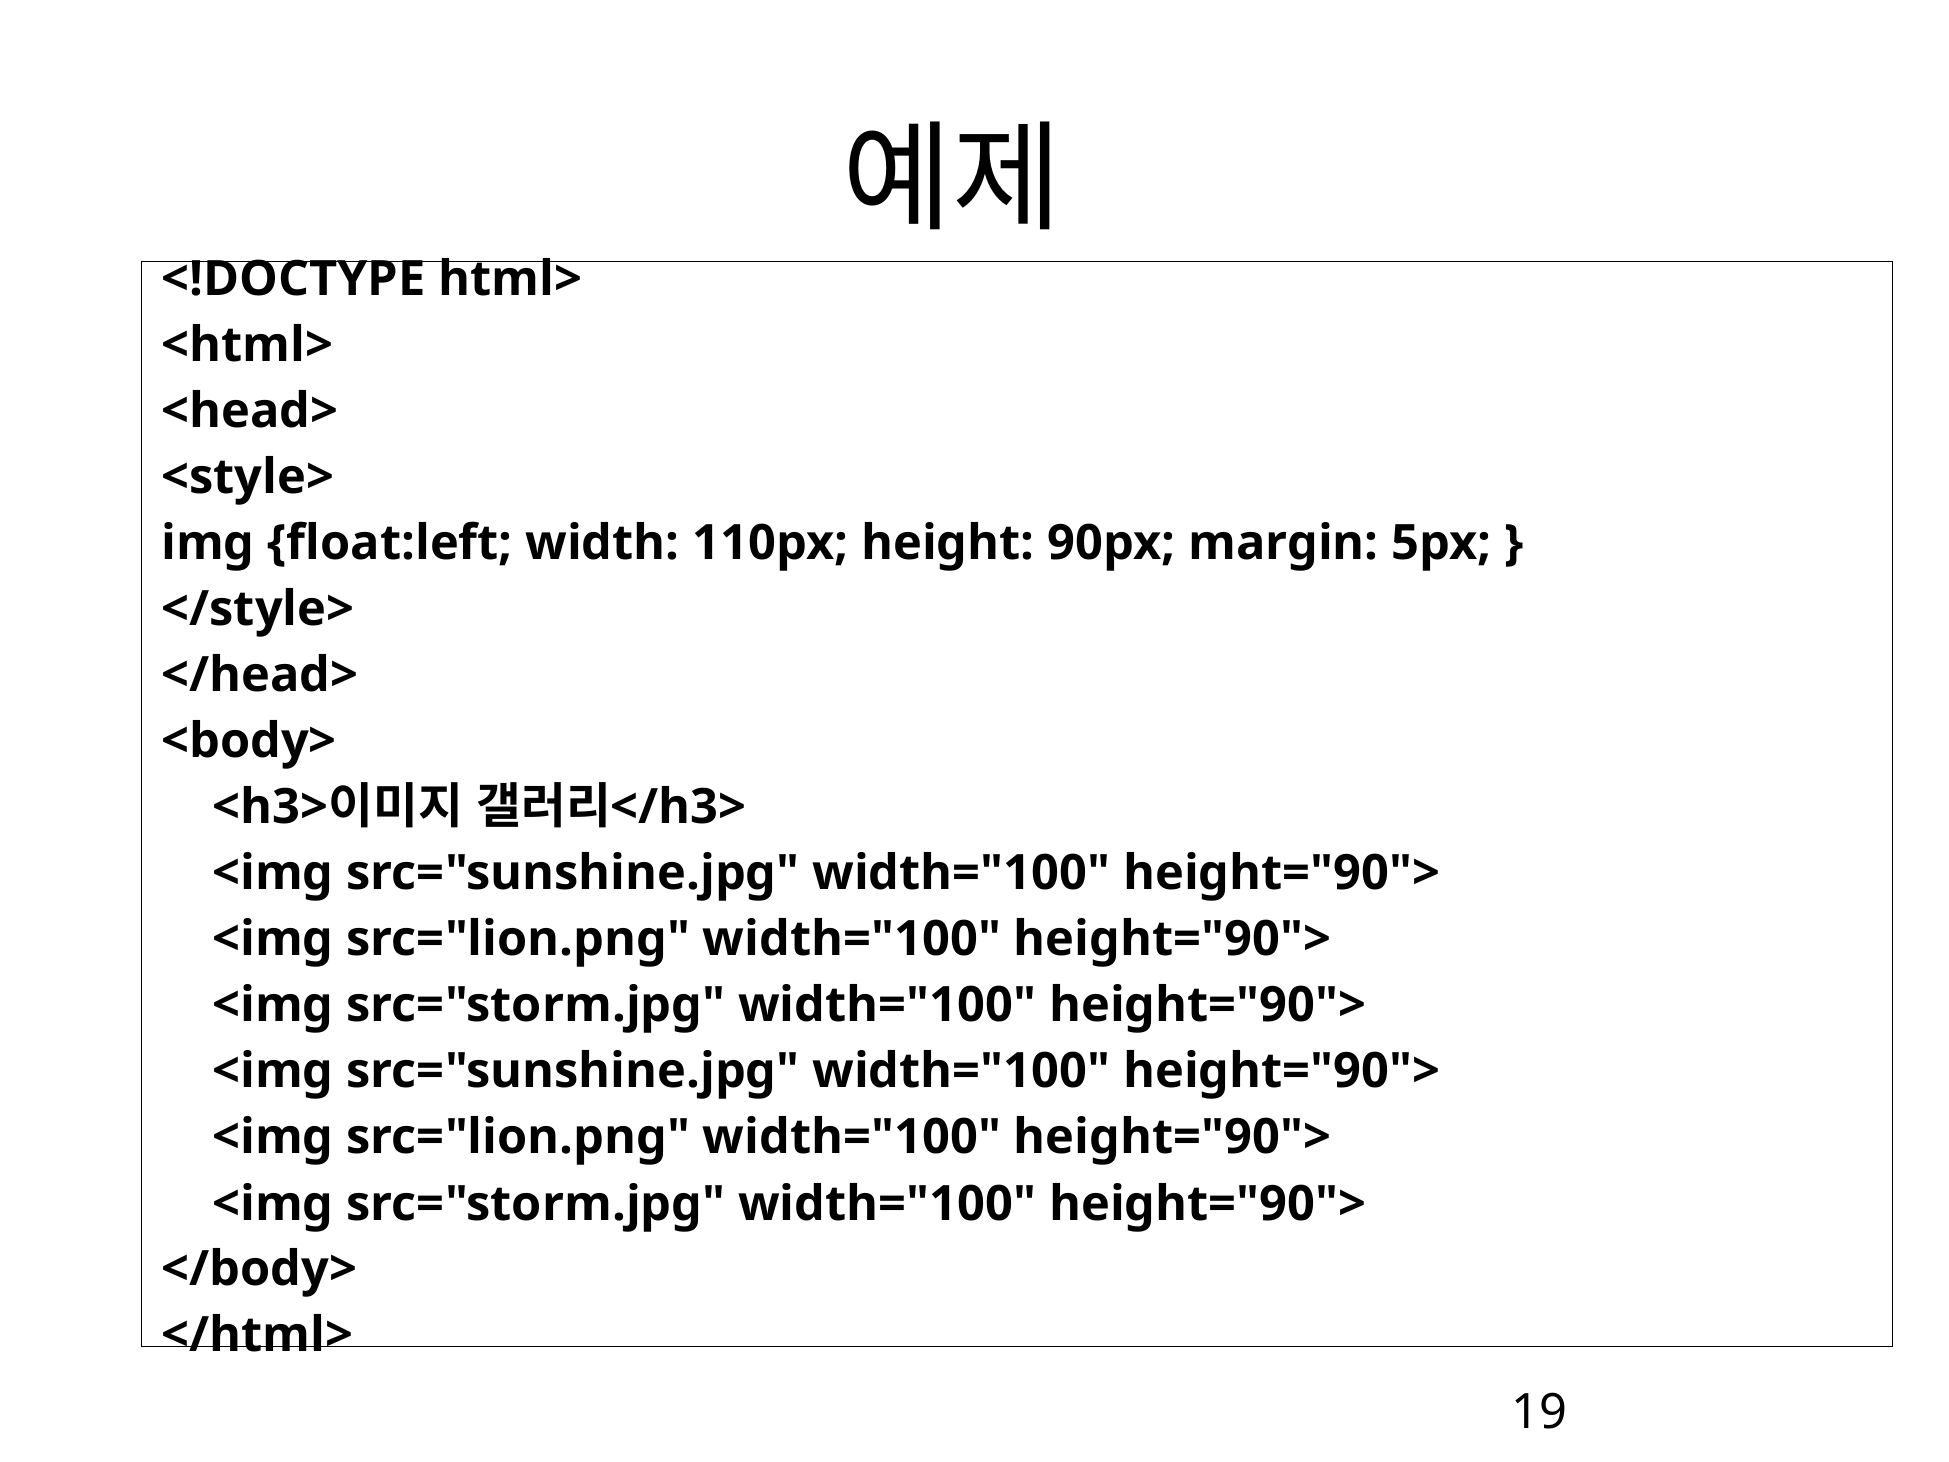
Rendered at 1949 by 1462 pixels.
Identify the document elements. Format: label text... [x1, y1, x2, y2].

text_box <!DOCTYPE html> <html> <head> <style> img {float:left; width: 110px; height: 90px; margin: 5px; } </style> </head> <body> <h3>이미지 갤러리</h3> <img src="sunshine.jpg" width="100" height="90"> <img src="lion.png" width="100" height="90"> <img src="storm.jpg" width="100" height="90"> <img src="sunshine.jpg" width="100" height="90"> <img src="lion.png" width="100" height="90"> <img src="storm.jpg" width="100" height="90"> </body> </html> [141, 261, 1893, 1347]
slide_number <숫자> [1496, 1372, 1899, 1462]
title 예제 [156, 92, 1749, 255]
